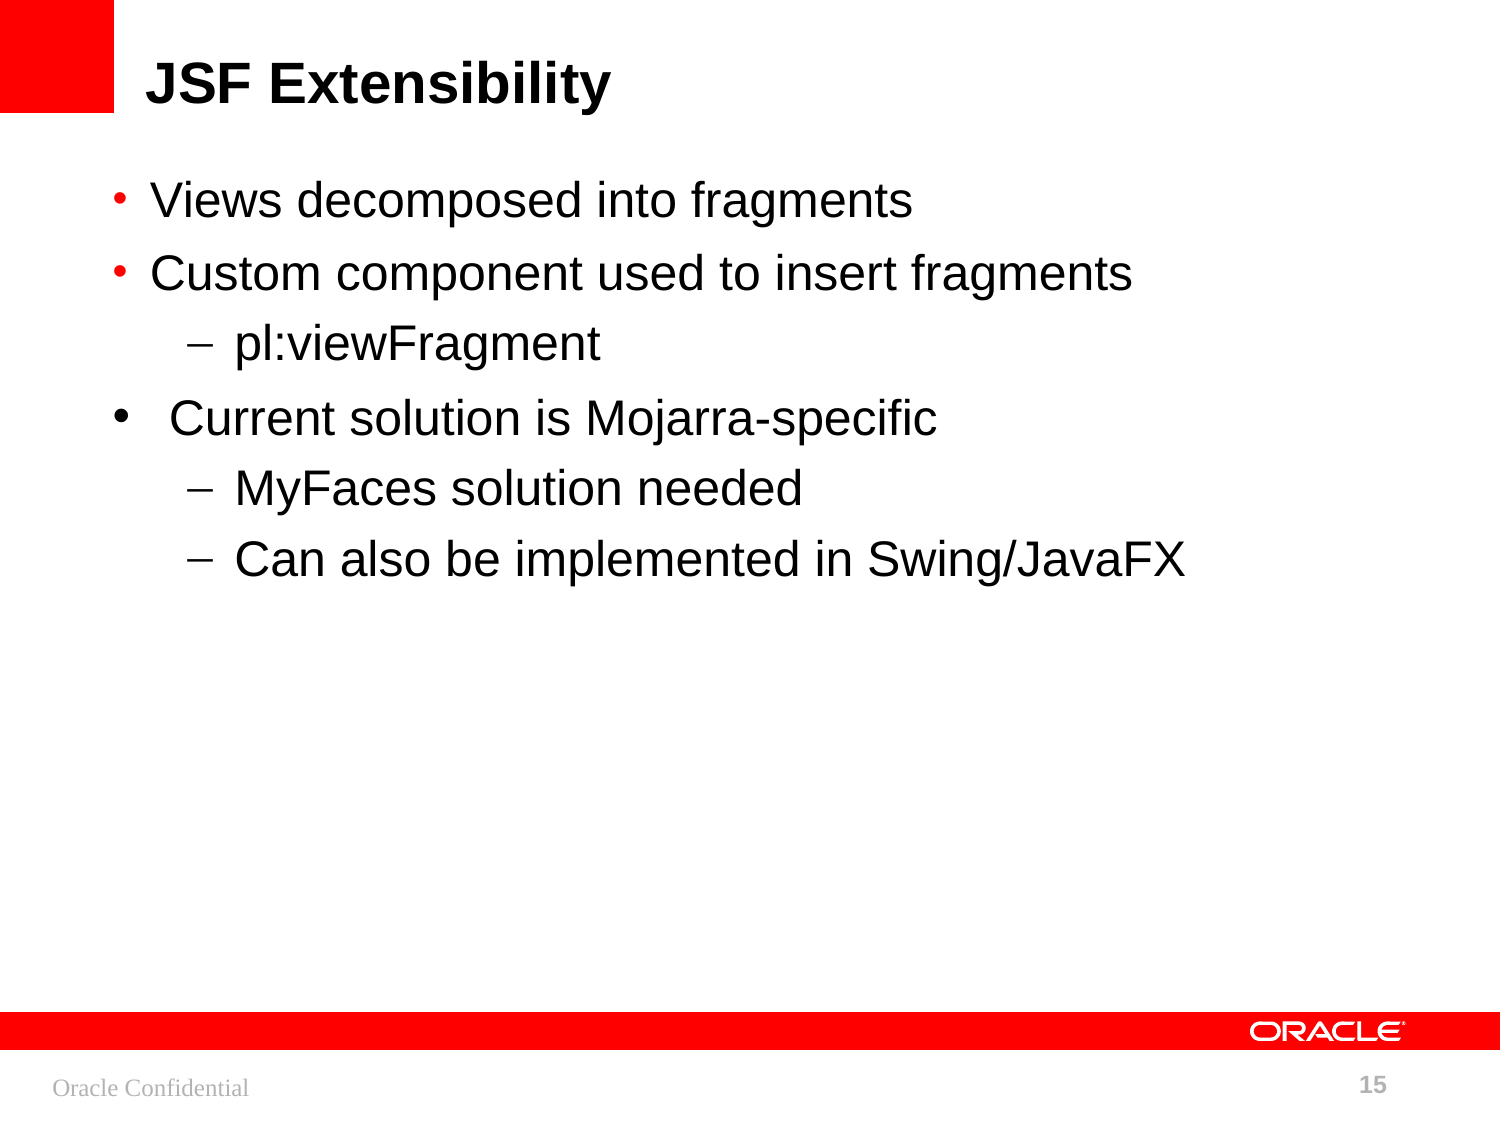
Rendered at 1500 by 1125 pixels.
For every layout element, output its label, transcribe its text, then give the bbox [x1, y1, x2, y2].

list Views decomposed into fragments Custom component used to insert fragments pl:viewFragment Current solution is Mojarra-specific MyFaces solution needed Can also be implemented in Swing/JavaFX [112, 167, 1430, 881]
picture [0, 0, 114, 113]
picture [0, 1012, 1500, 1050]
title JSF Extensibility [145, 45, 1500, 188]
